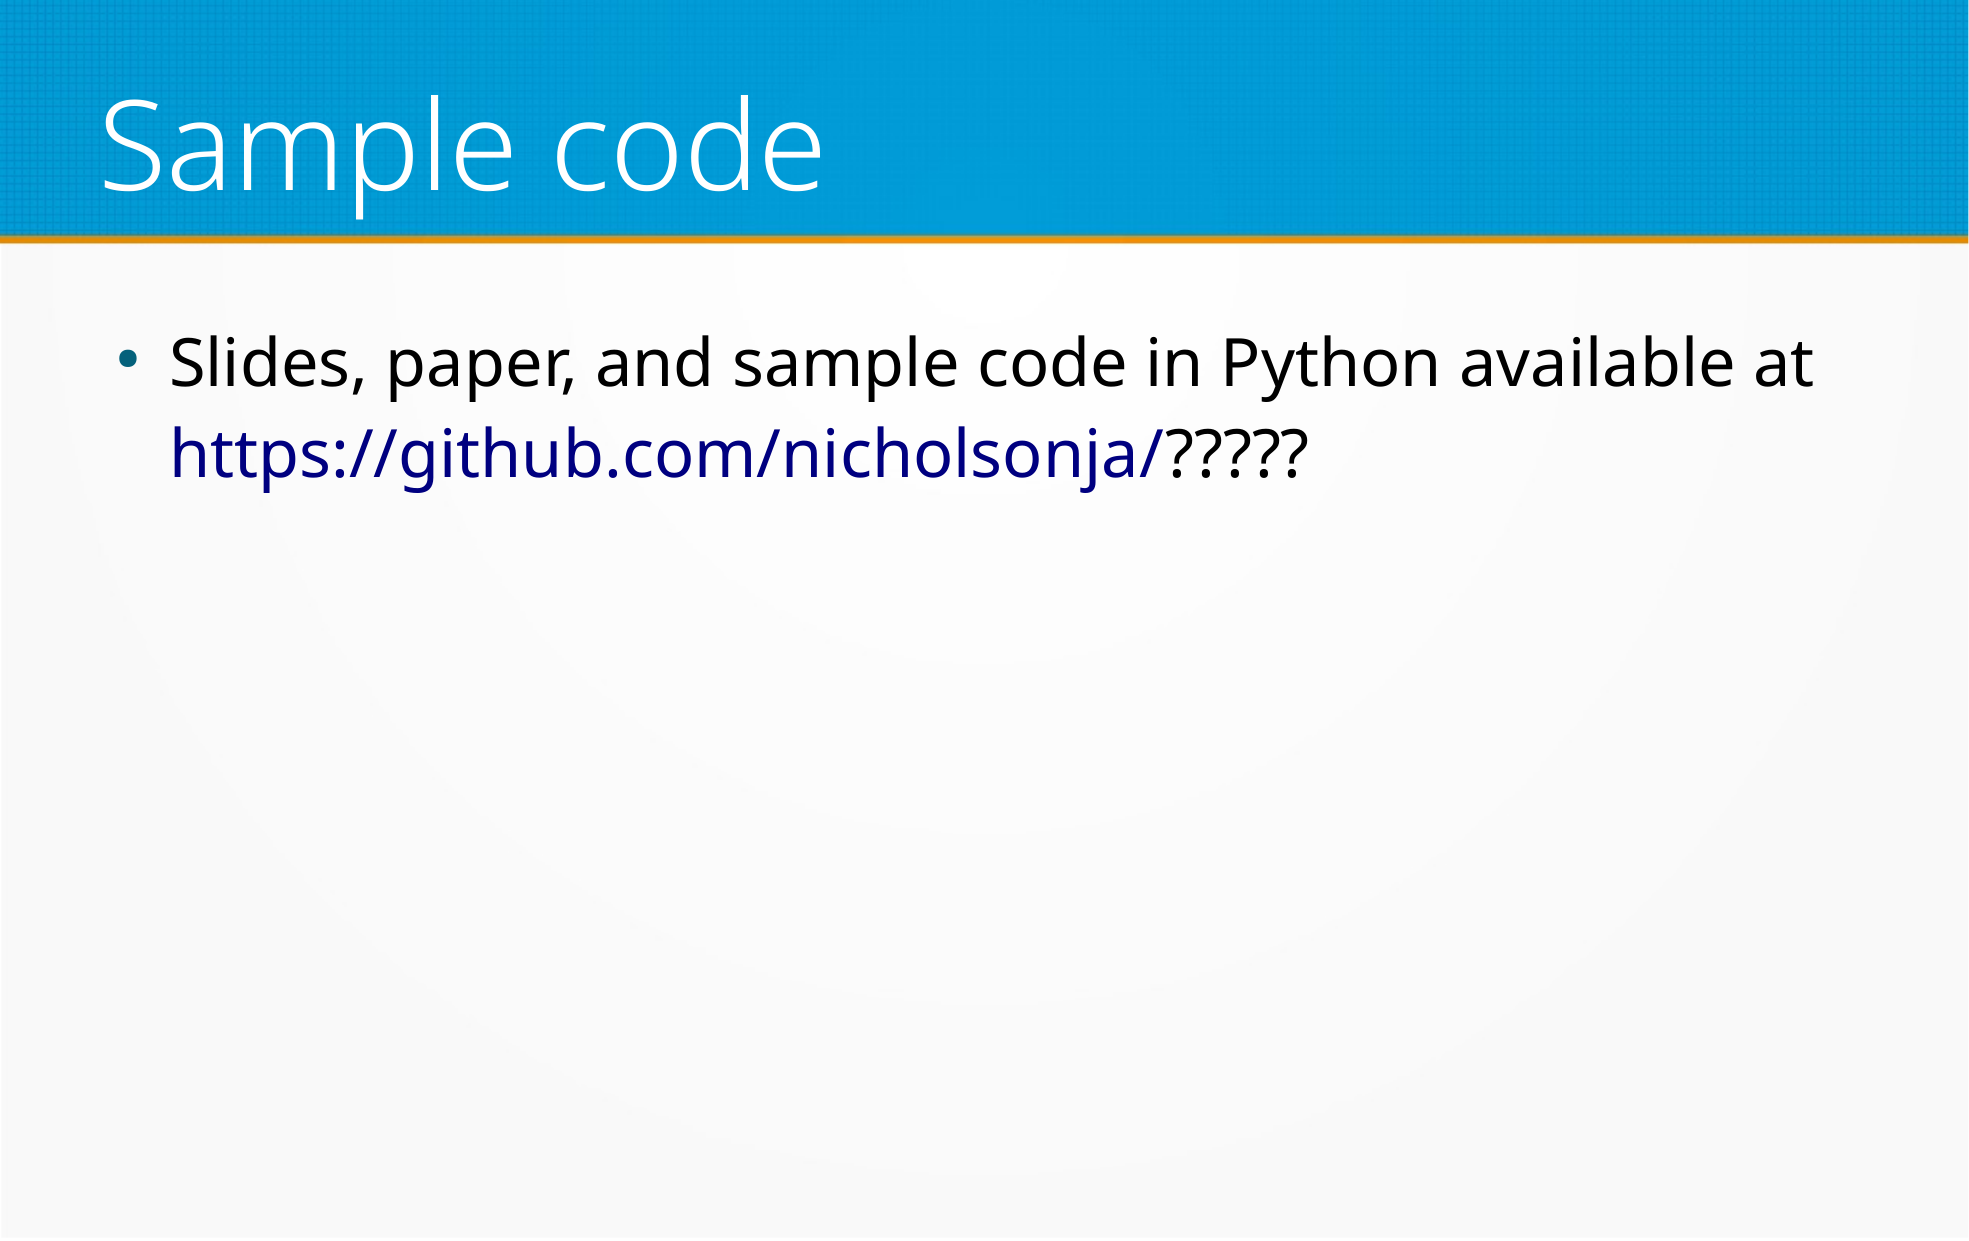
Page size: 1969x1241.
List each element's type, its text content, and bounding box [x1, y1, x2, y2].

title Sample code [98, 19, 1870, 227]
list Slides, paper, and sample code in Python available at https://github.com/nicholsonja/????? [98, 315, 1861, 1081]
picture [0, 233, 1969, 1241]
